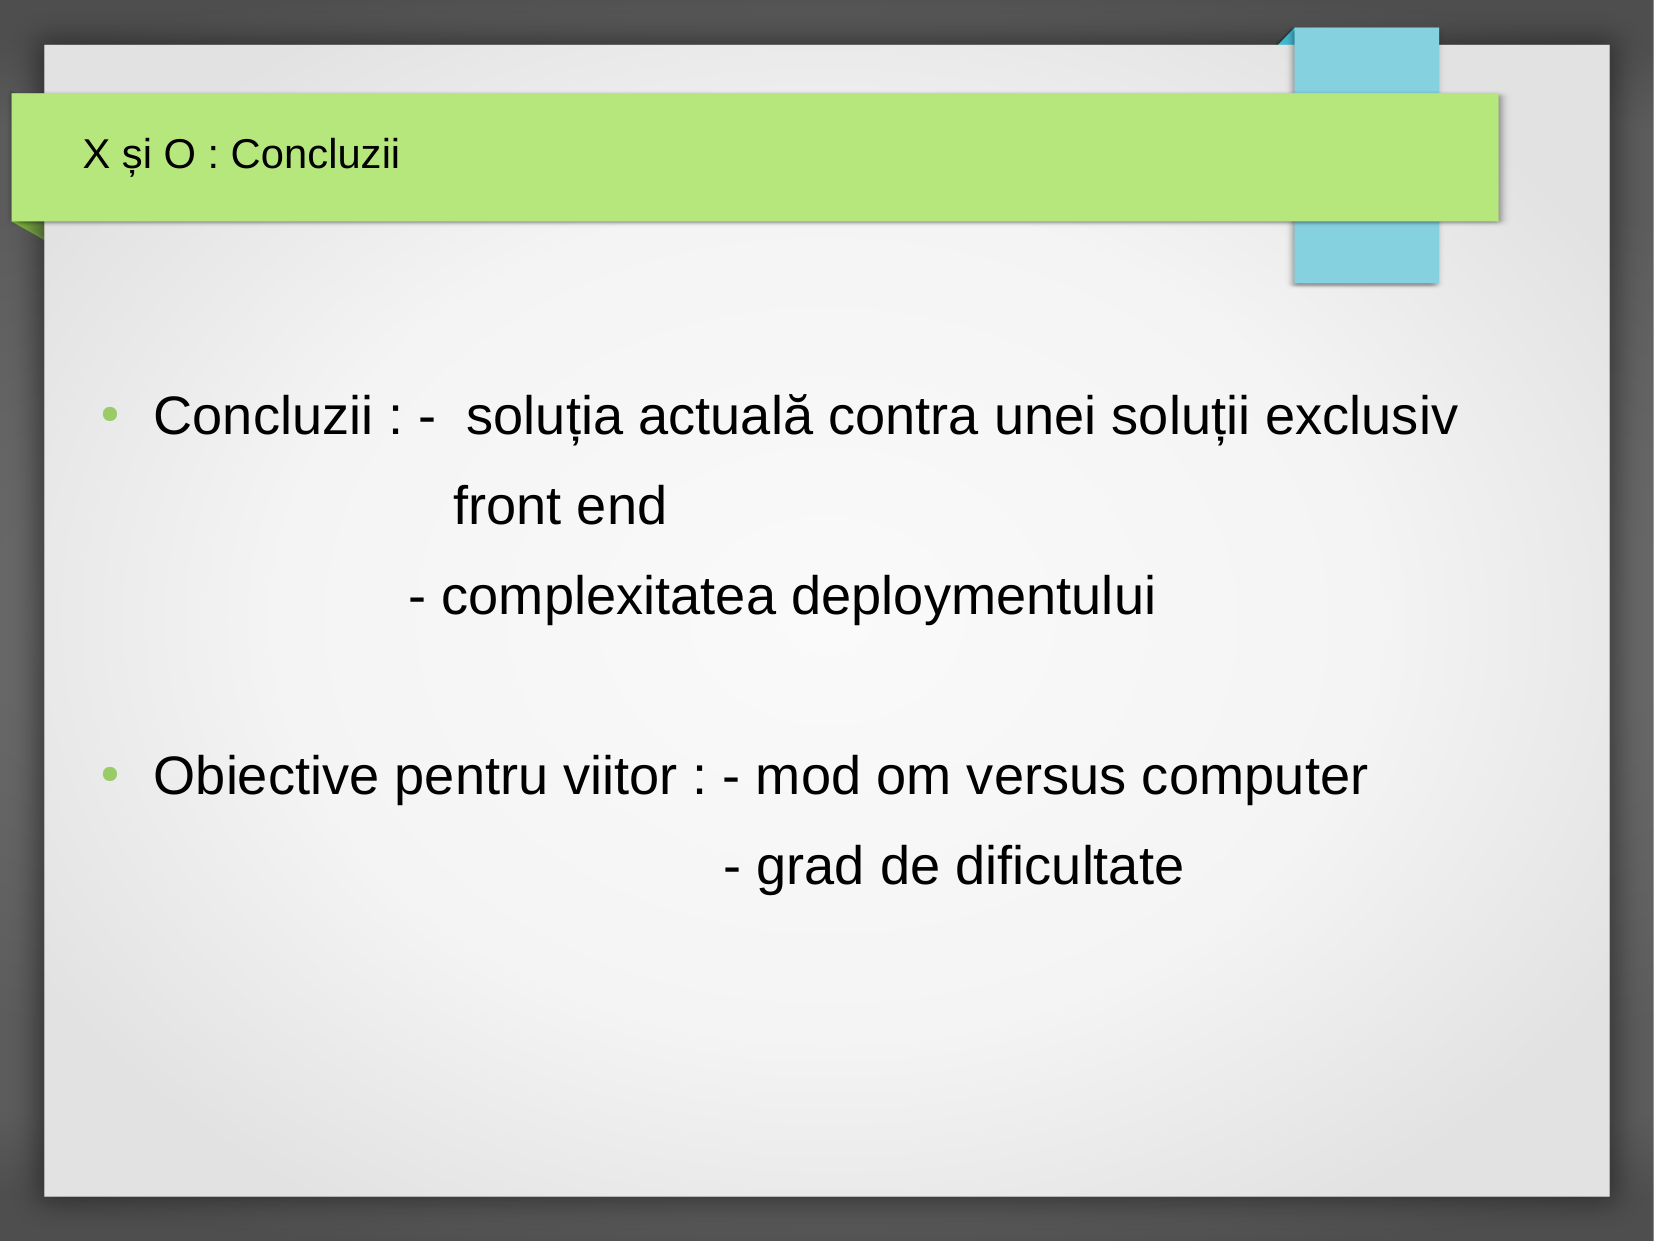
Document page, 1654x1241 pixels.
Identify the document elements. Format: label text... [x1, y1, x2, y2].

picture [0, 0, 1654, 1241]
title X și O : Concluzii [82, 94, 1264, 213]
list Concluzii : - soluția actuală contra unei soluții exclusiv front end - complexitatea deploymentului Obiective pentru viitor : - mod om versus computer - grad de dificultate [82, 295, 1571, 1015]
